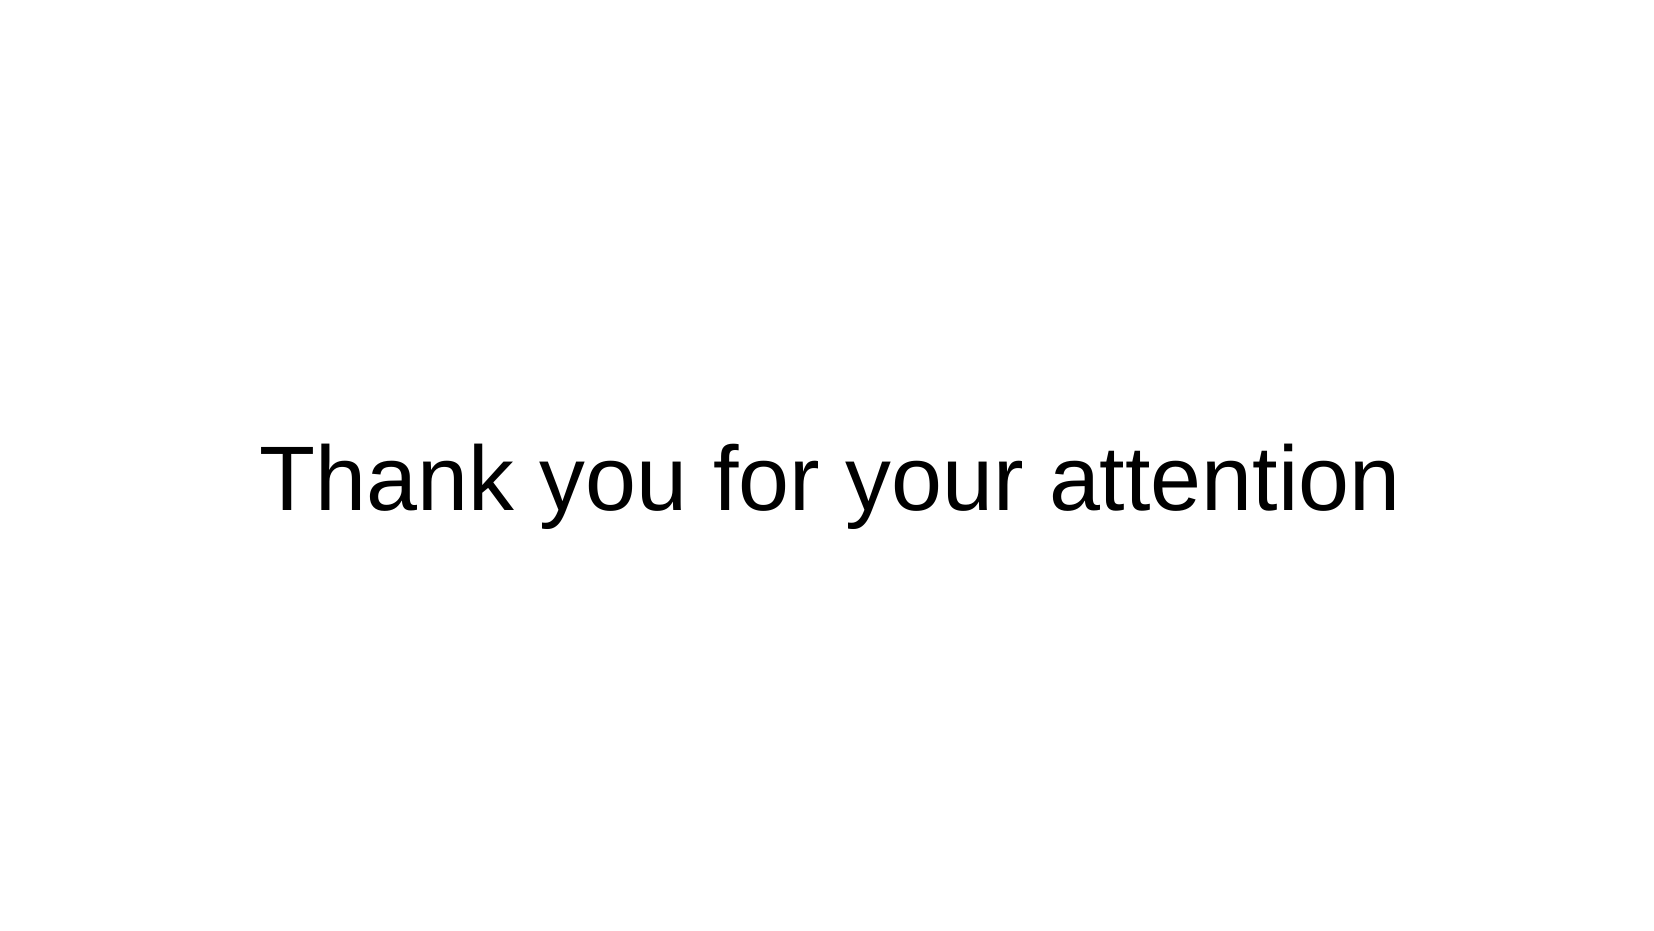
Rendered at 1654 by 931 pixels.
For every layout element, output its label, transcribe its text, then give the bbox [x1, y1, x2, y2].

title Thank you for your attention [86, 418, 1575, 529]
